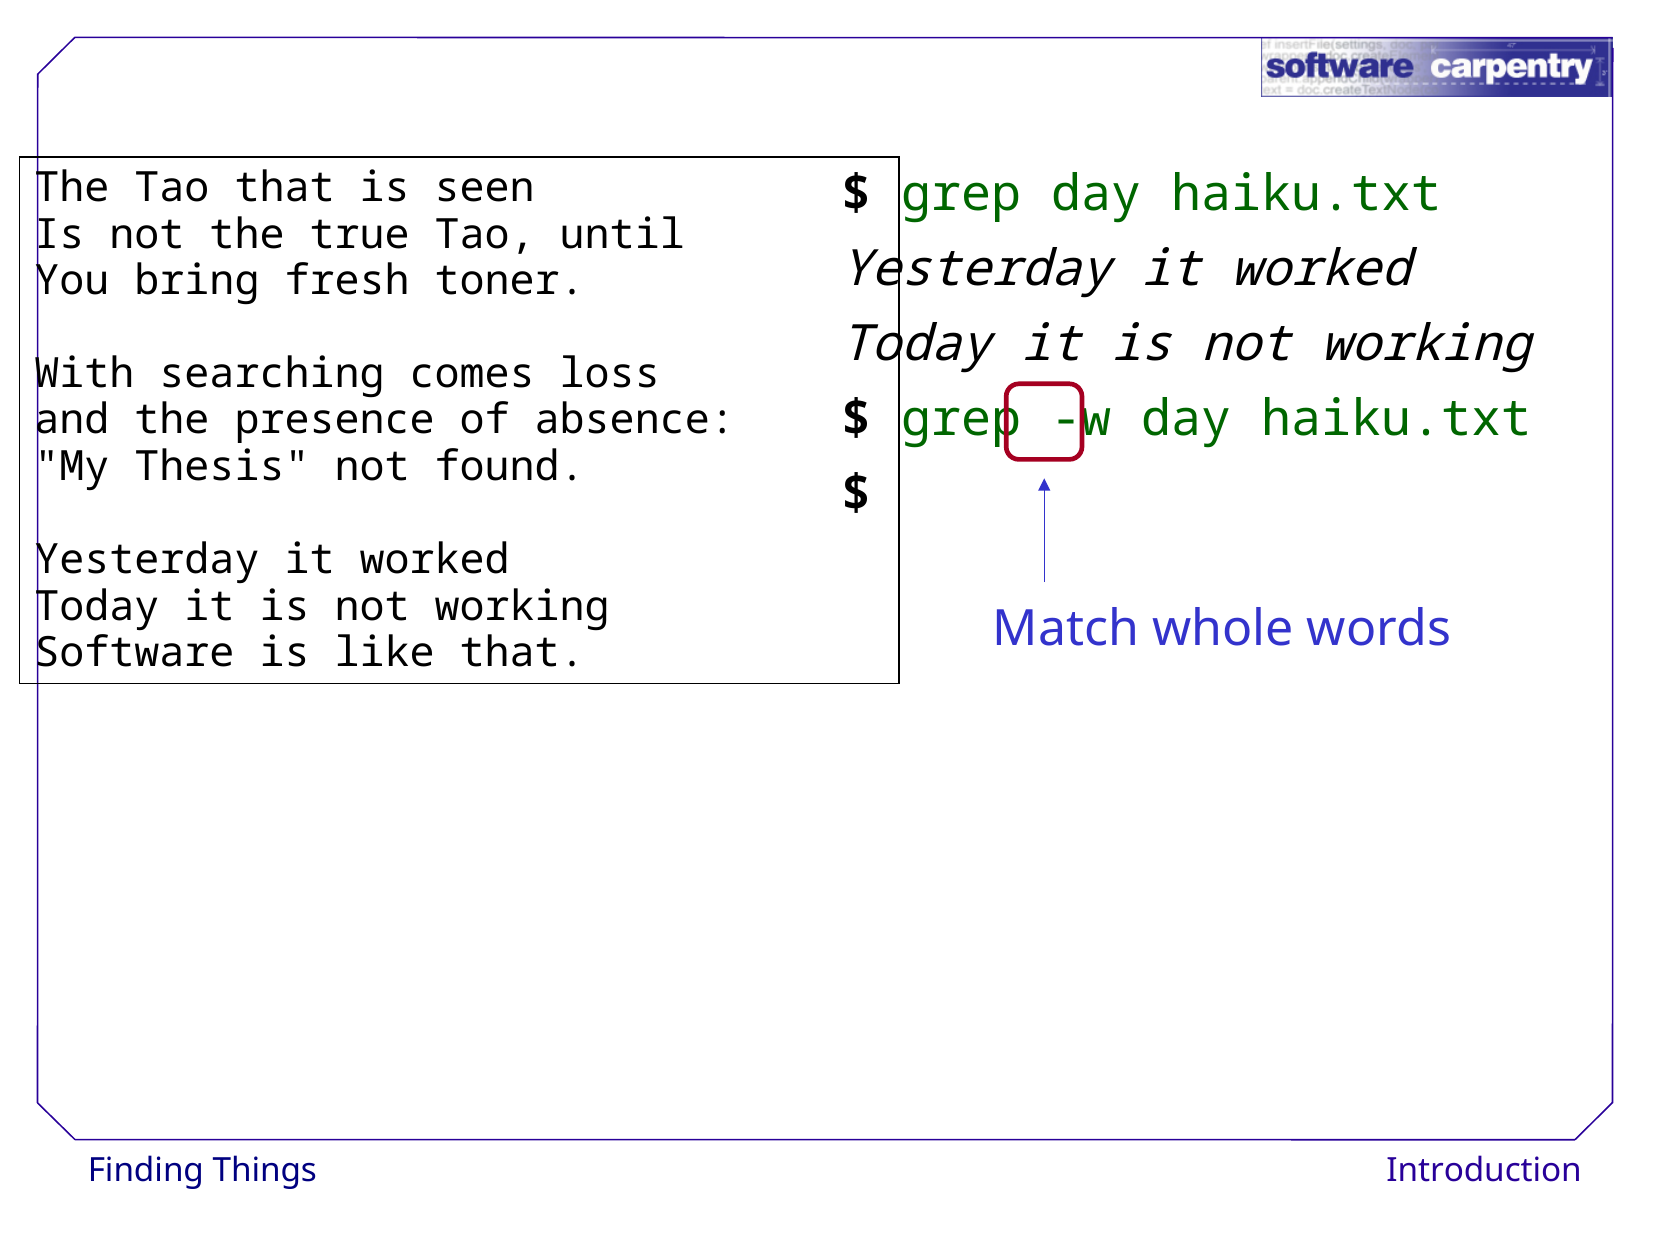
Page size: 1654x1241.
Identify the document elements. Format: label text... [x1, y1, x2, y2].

text_box Match whole words [978, 572, 1451, 744]
text_box $ grep day haiku.txt Yesterday it worked Today it is not working $ grep -w day haiku.txt $ [826, 137, 1517, 649]
picture [1261, 39, 1613, 97]
text_box The Tao that is seen Is not the true Tao, until You bring fresh toner. With searching comes loss and the presence of absence: "My Thesis" not found. Yesterday it worked Today it is not working Software is like that. [19, 156, 900, 684]
